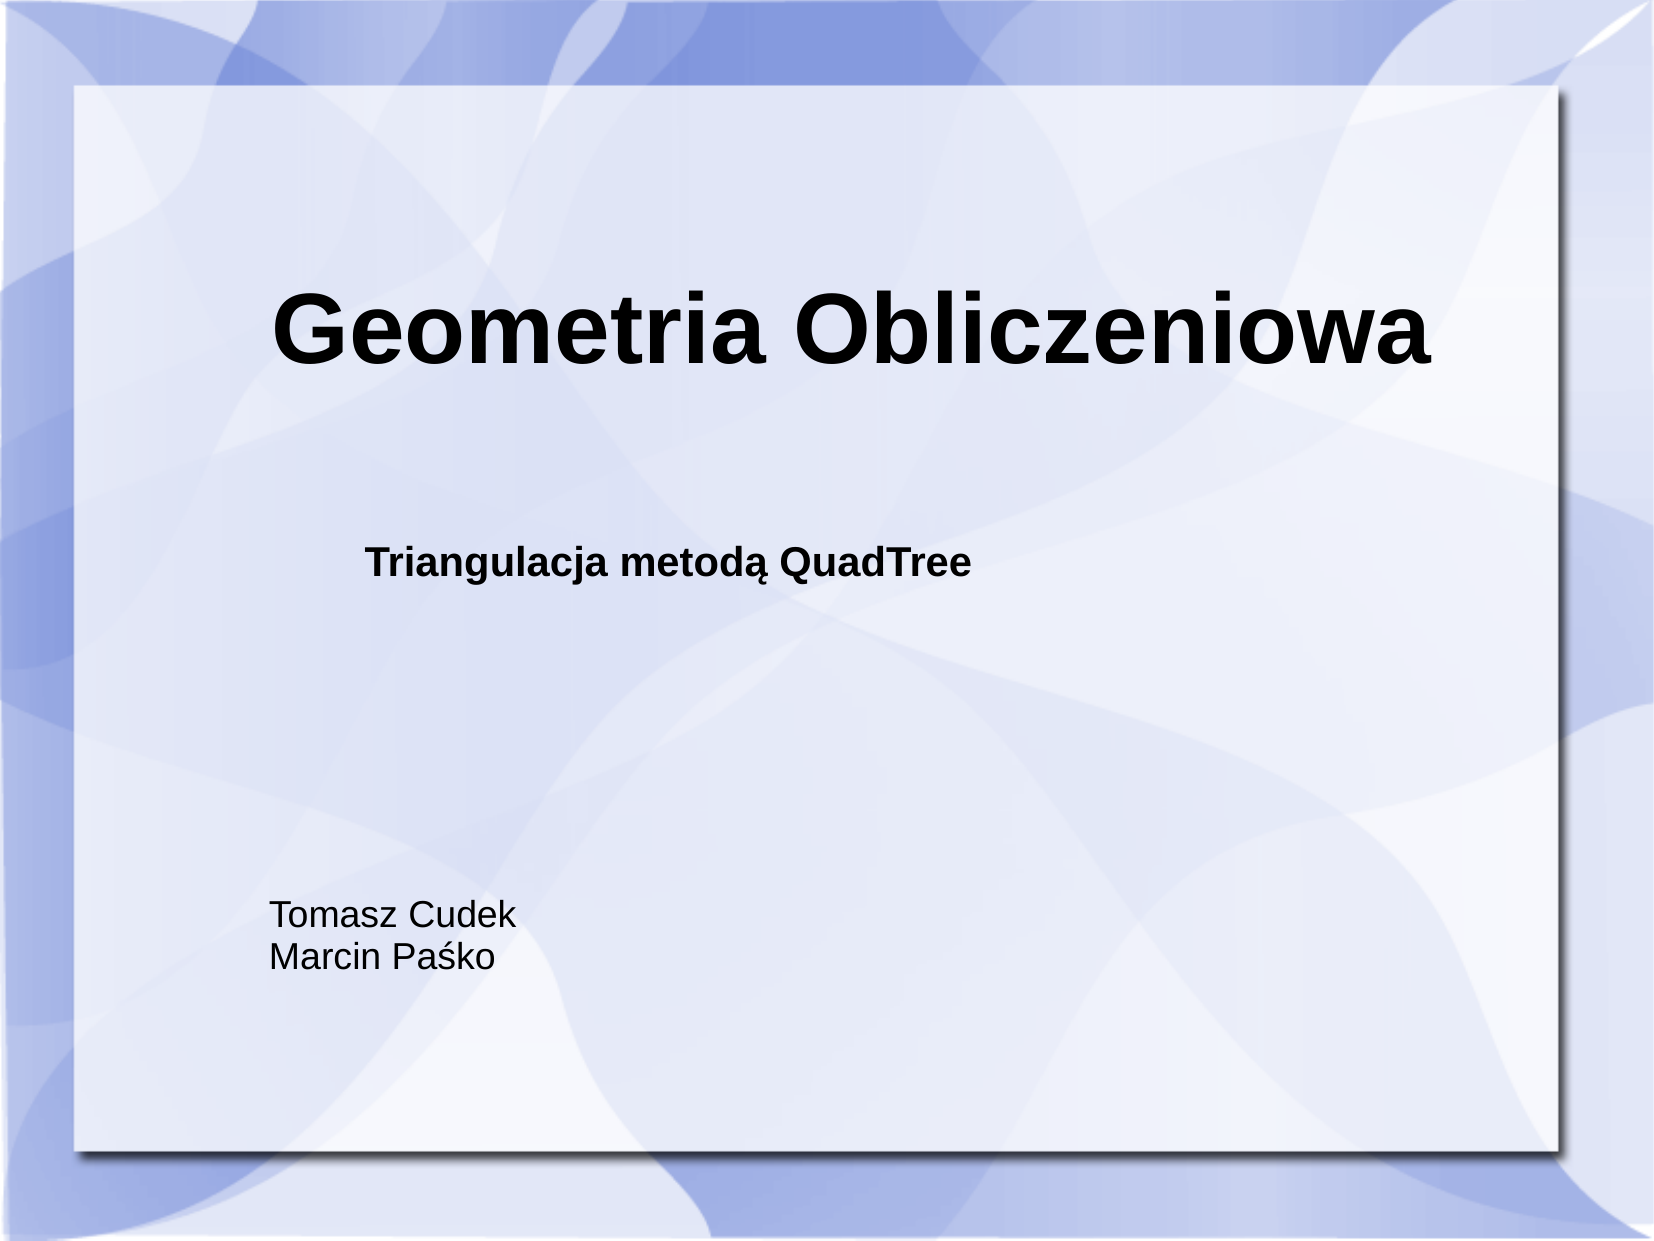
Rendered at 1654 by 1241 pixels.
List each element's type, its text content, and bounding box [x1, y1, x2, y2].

text_box Tomasz Cudek Marcin Paśko [254, 885, 532, 985]
text_box Triangulacja metodą QuadTree [349, 531, 988, 621]
text_box Geometria Obliczeniowa [256, 265, 1447, 393]
picture [0, 0, 1654, 1241]
